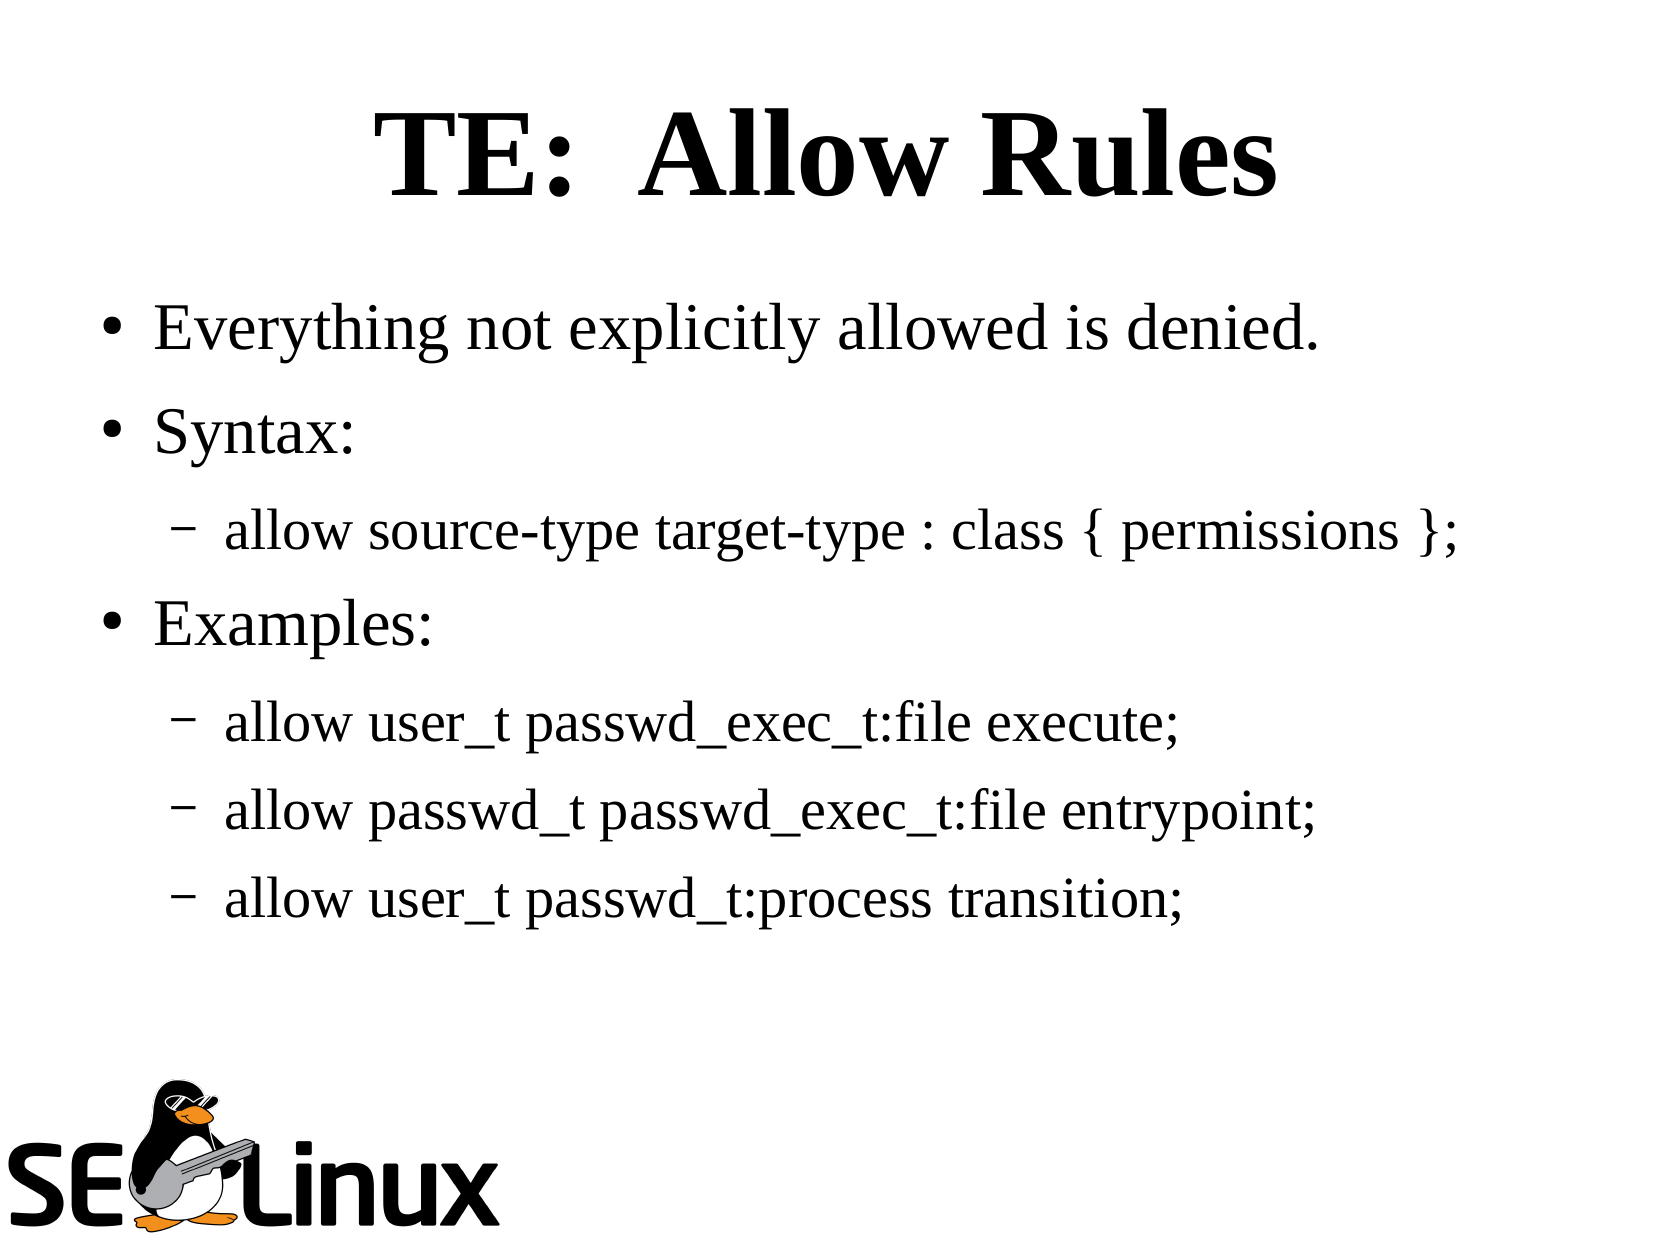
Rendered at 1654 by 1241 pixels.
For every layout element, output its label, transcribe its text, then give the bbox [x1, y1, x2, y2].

title TE: Allow Rules [82, 49, 1571, 257]
list Everything not explicitly allowed is denied. Syntax: allow source-type target-type : class { permissions }; Examples: allow user_t passwd_exec_t:file execute; allow passwd_t passwd_exec_t:file entrypoint; allow user_t passwd_t:process transition; [82, 290, 1571, 1010]
picture [0, 919, 526, 1241]
